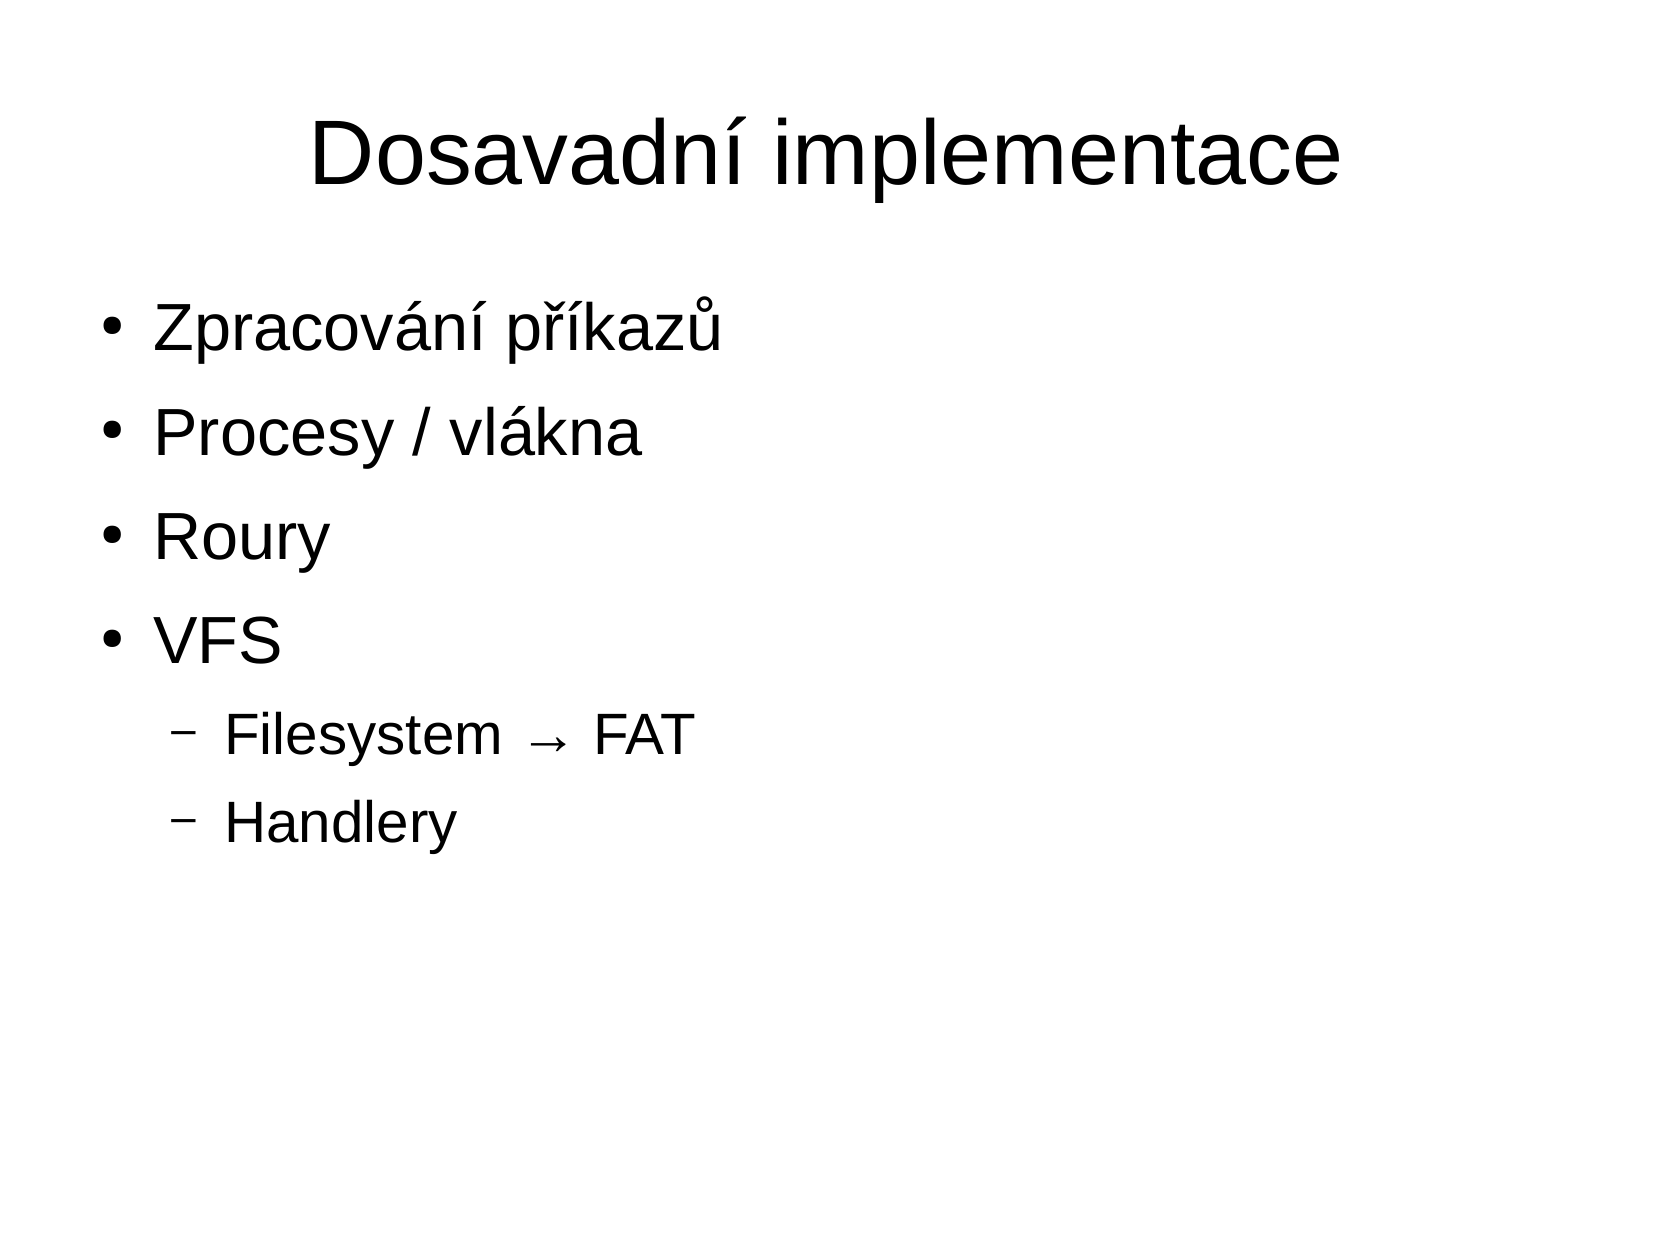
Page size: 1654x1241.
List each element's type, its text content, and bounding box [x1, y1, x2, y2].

title Dosavadní implementace [82, 49, 1571, 257]
list Zpracování příkazů Procesy / vlákna Roury VFS Filesystem → FAT Handlery [82, 290, 1571, 1010]
